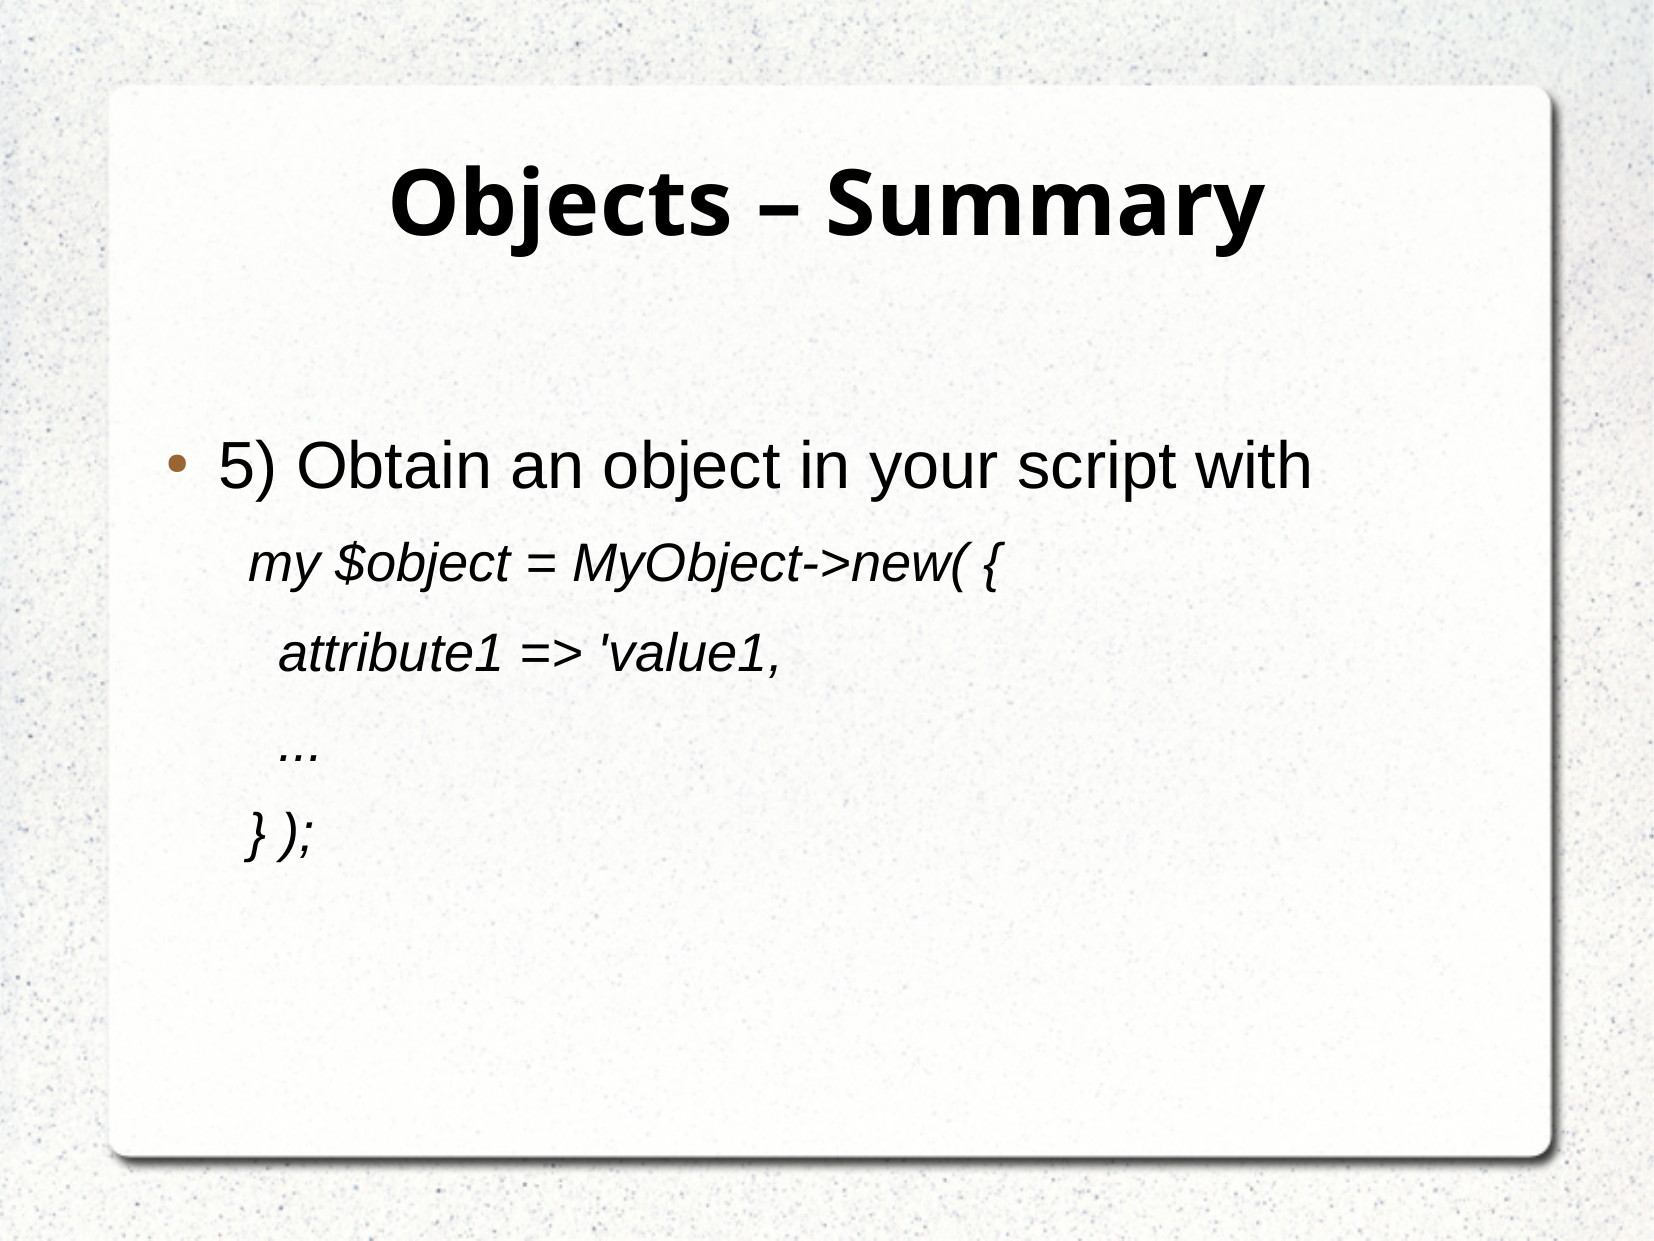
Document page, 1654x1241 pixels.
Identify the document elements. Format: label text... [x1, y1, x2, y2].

title Objects – Summary [118, 96, 1536, 304]
list 5) Obtain an object in your script with my $object = MyObject->new( { attribute1 => 'value1, ... } ); [147, 428, 1506, 1063]
picture [0, 0, 1654, 1241]
